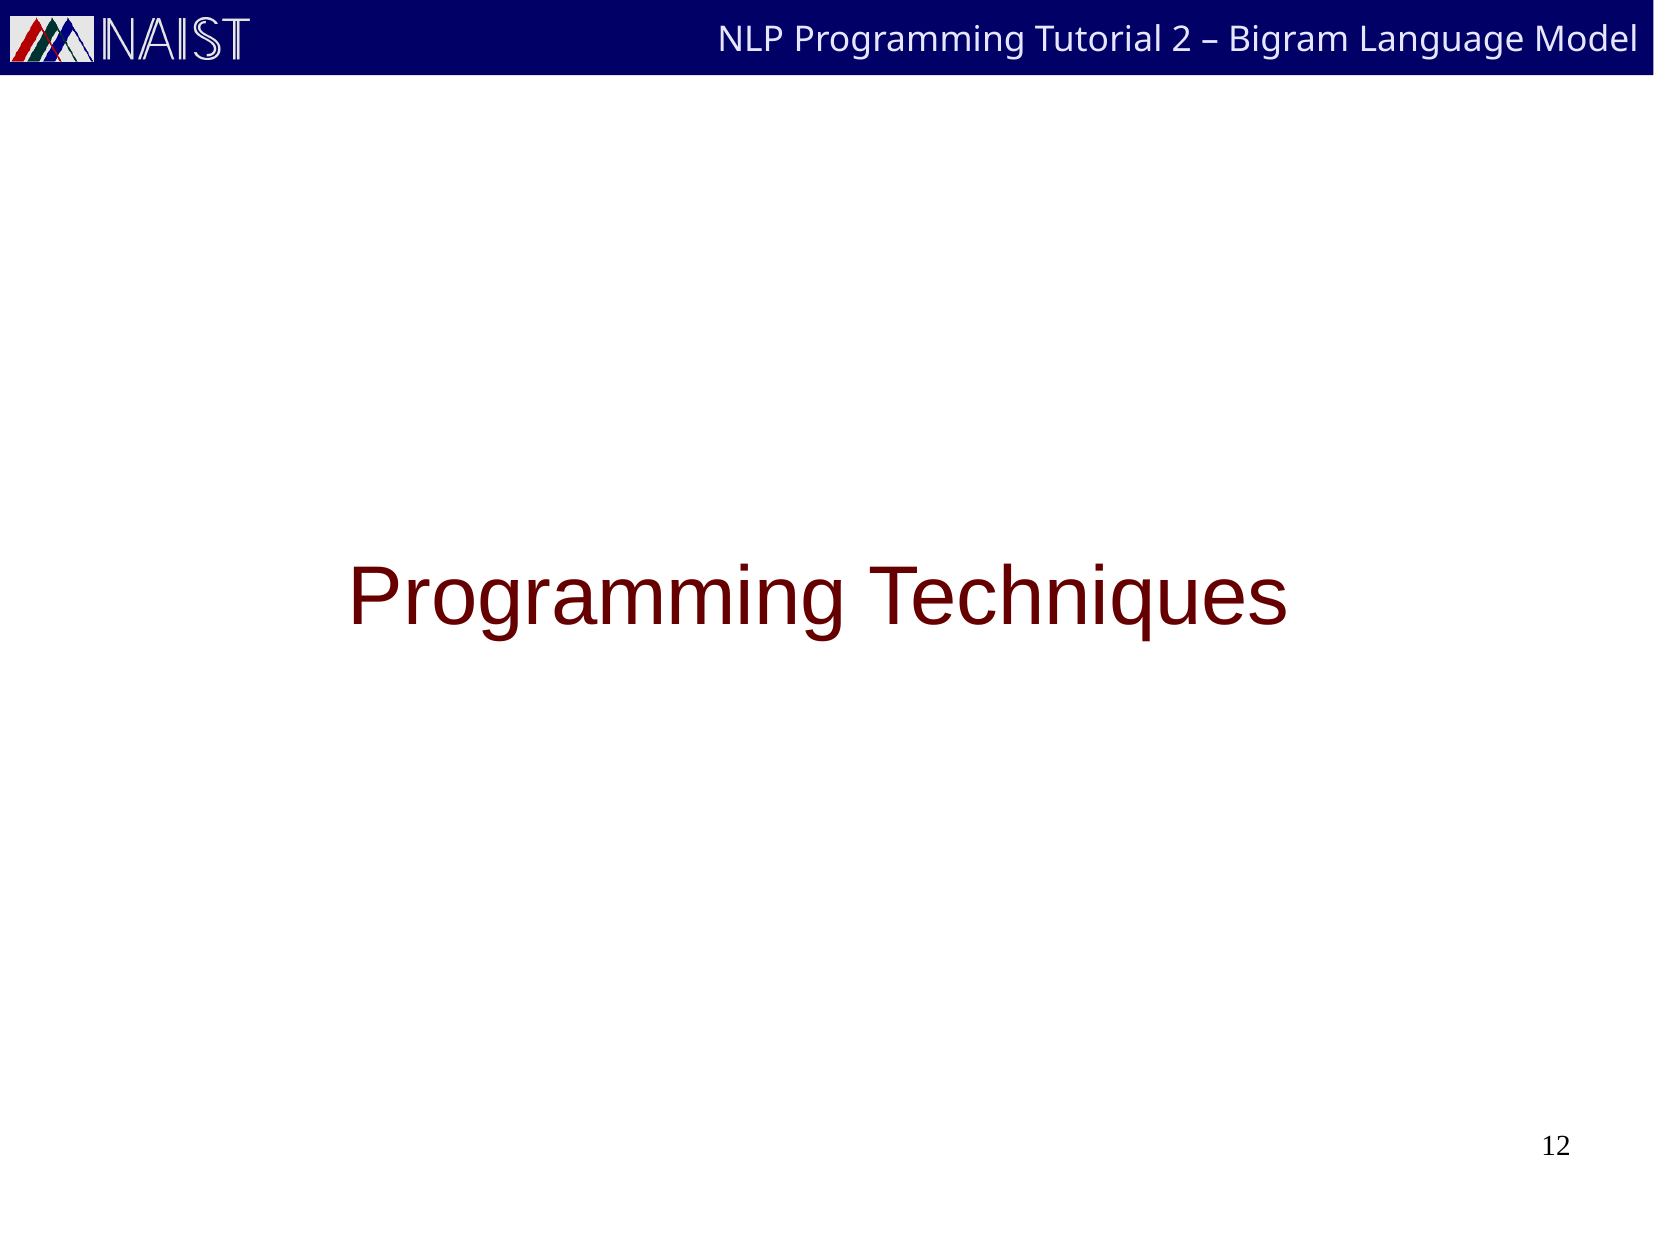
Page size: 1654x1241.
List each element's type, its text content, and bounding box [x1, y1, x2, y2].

picture [102, 17, 251, 60]
title Programming Techniques [75, 500, 1564, 692]
picture [10, 16, 94, 62]
